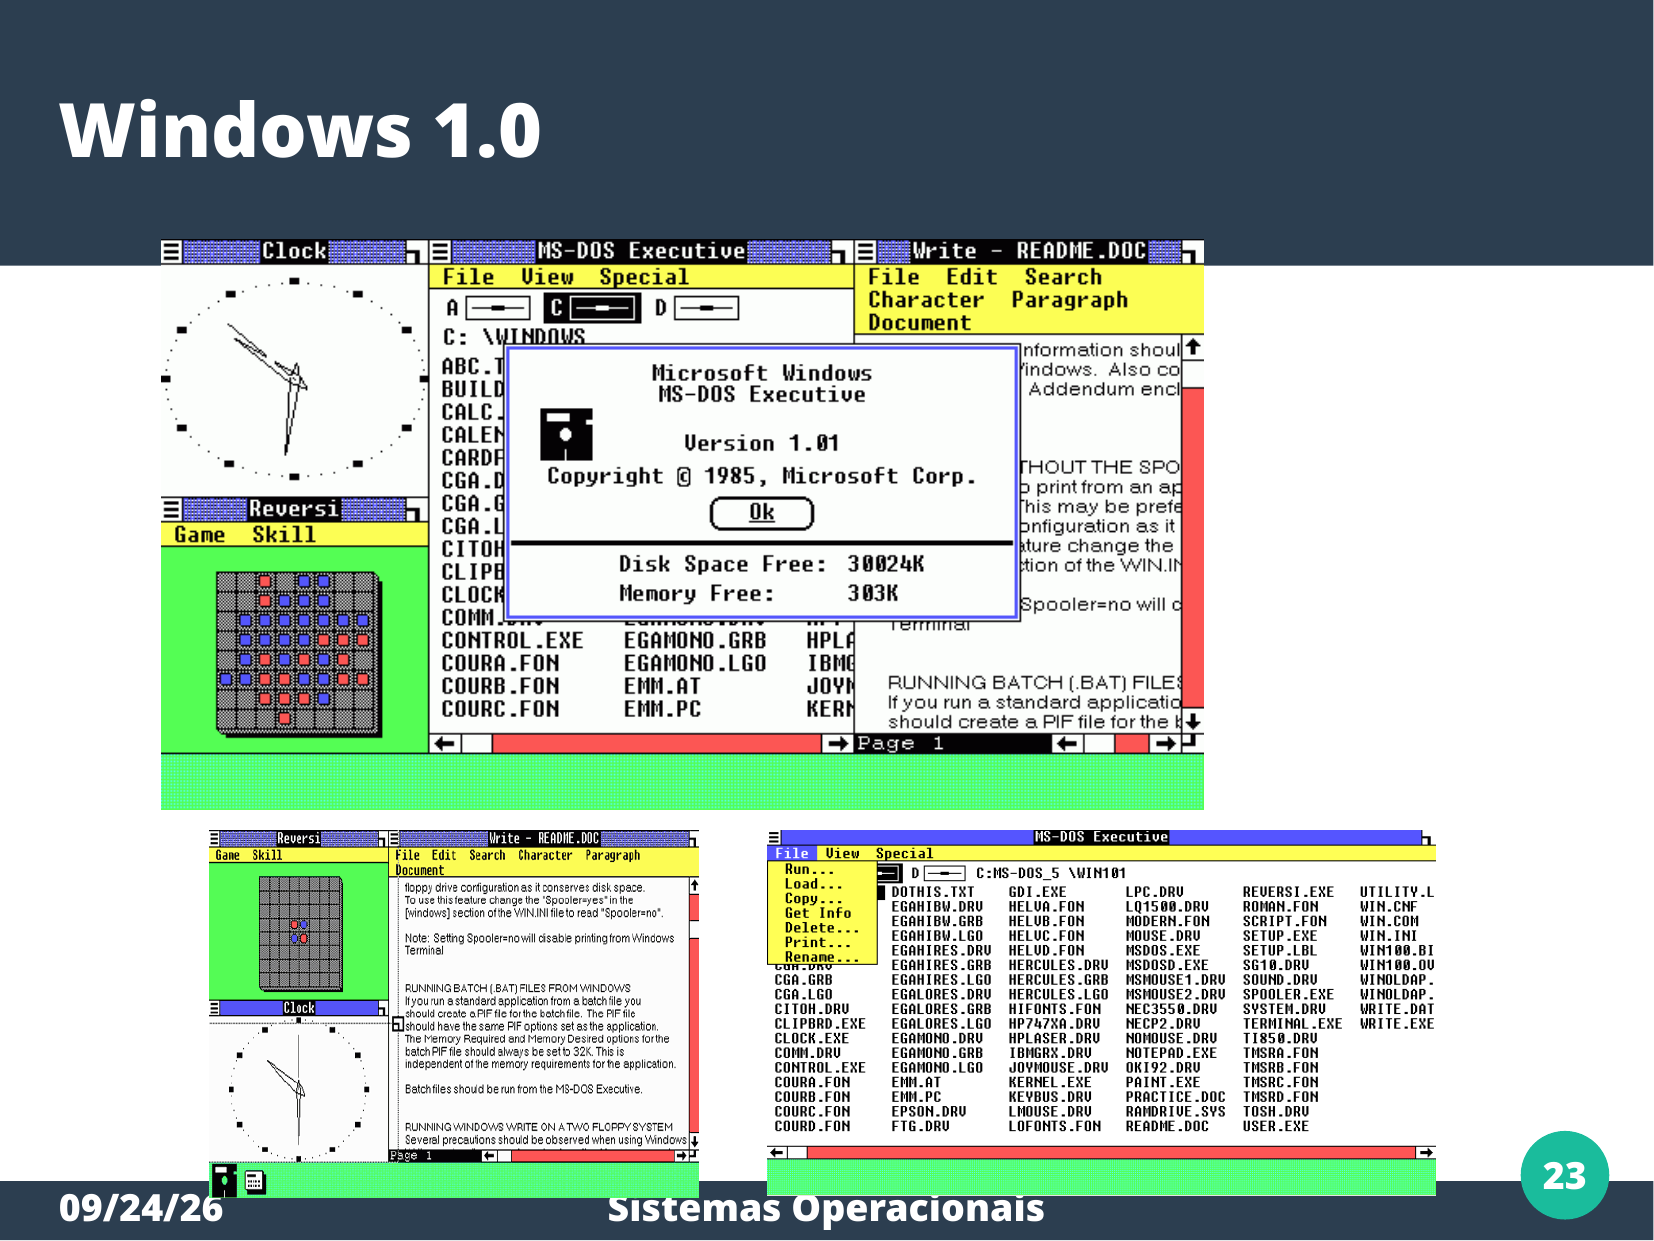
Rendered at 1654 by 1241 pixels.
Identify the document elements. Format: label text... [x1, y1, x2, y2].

picture [161, 239, 1204, 810]
picture [767, 830, 1436, 1196]
picture [209, 830, 699, 1198]
title Windows 1.0 [59, 49, 1595, 207]
